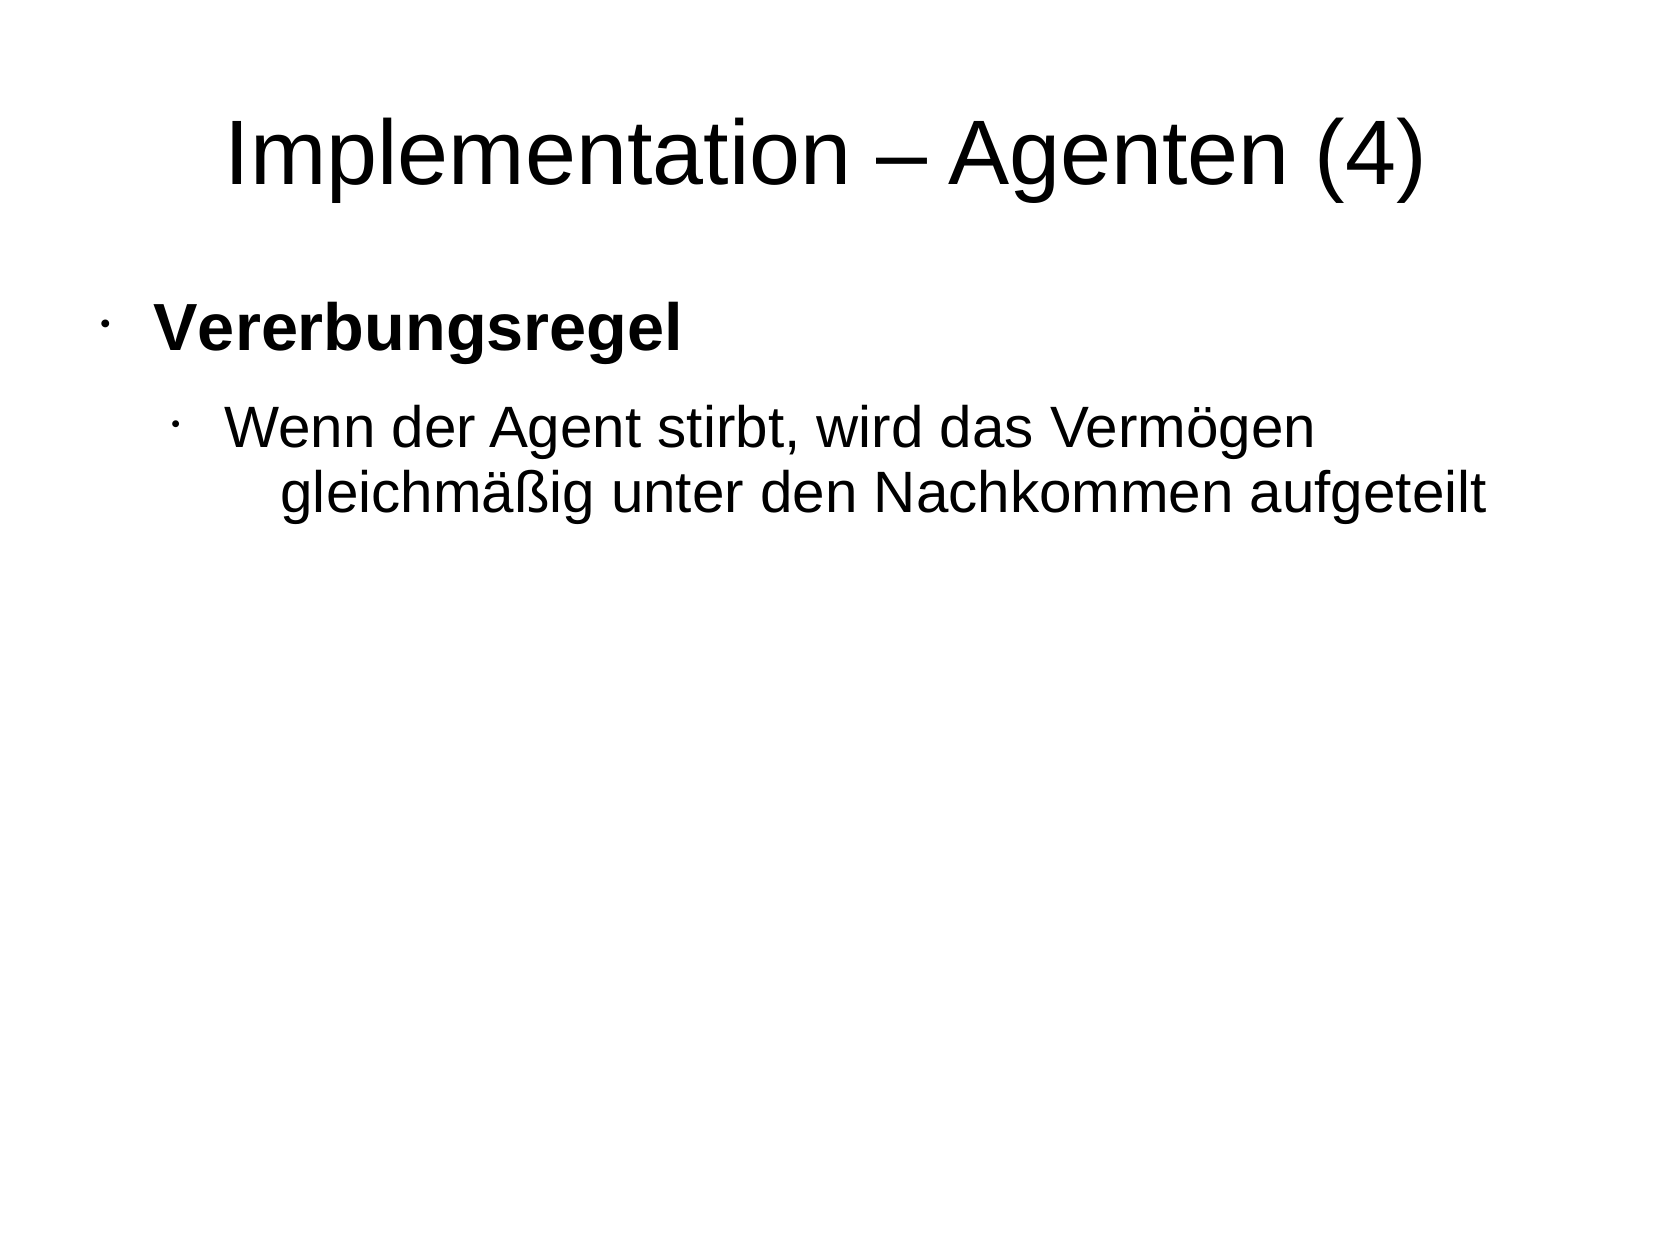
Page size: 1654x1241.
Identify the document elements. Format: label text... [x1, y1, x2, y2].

title Implementation – Agenten (4) [82, 56, 1571, 250]
list Vererbungsregel Wenn der Agent stirbt, wird das Vermögen gleichmäßig unter den Nachkommen aufgeteilt [82, 290, 1571, 1109]
